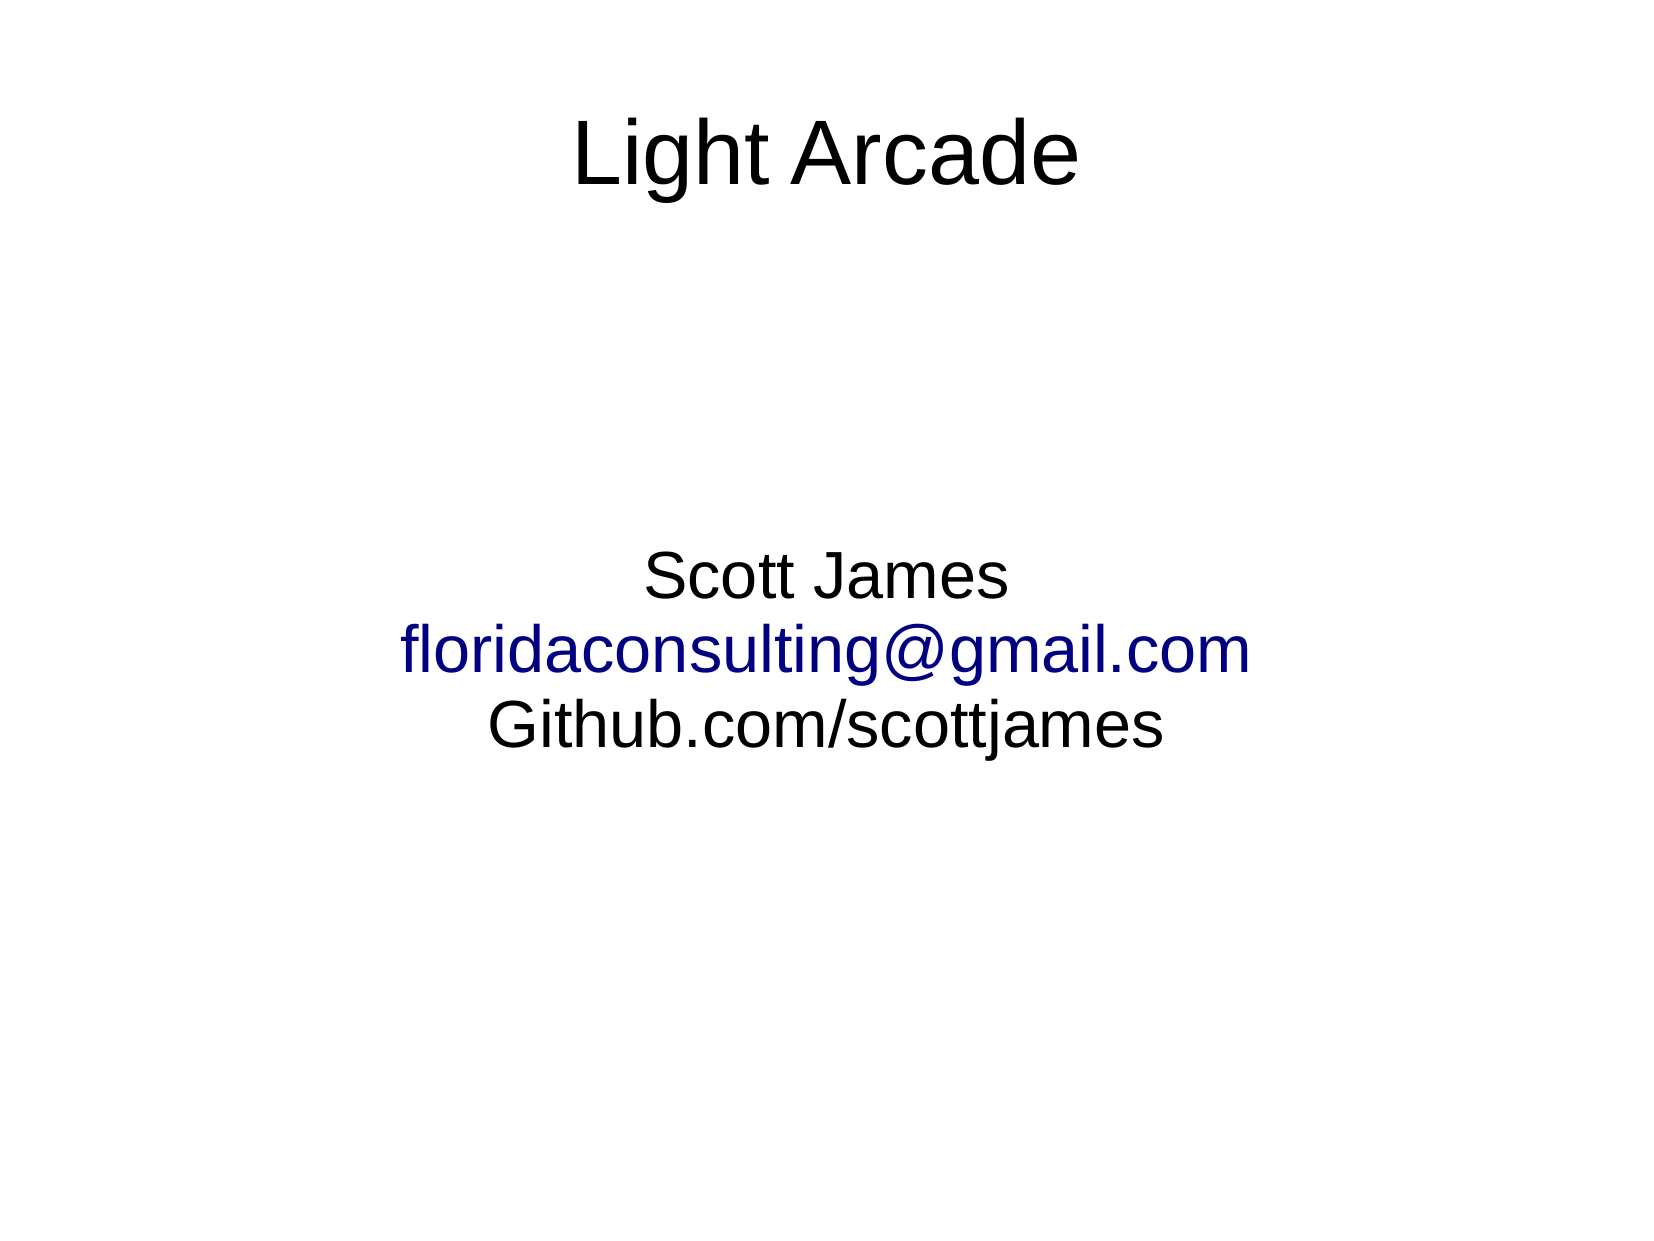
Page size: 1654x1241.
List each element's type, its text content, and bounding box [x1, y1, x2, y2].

subtitle Scott James floridaconsulting@gmail.com Github.com/scottjames [82, 290, 1571, 1010]
title Light Arcade [82, 49, 1571, 257]
